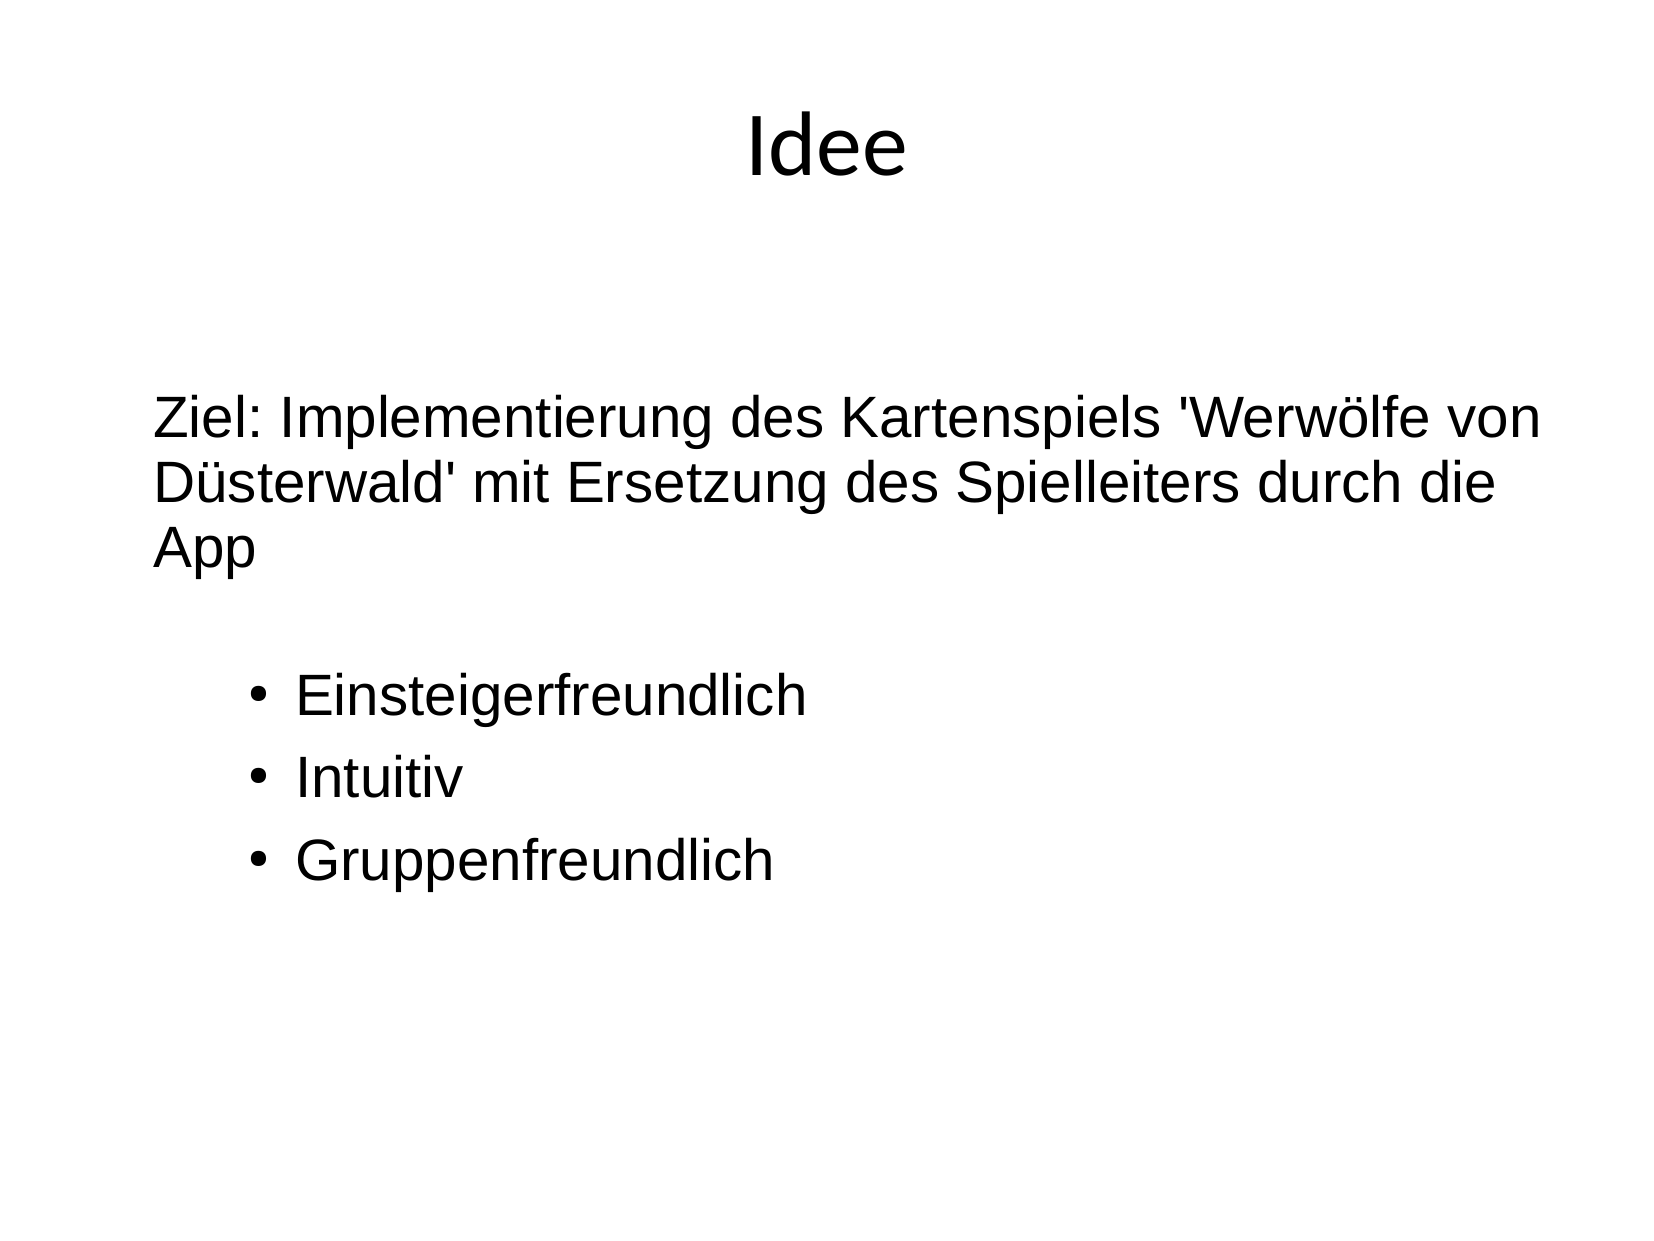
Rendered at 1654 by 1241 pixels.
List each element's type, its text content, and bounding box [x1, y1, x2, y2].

list Ziel: Implementierung des Kartenspiels 'Werwölfe von Düsterwald' mit Ersetzung des Spielleiters durch die App Einsteigerfreundlich Intuitiv Gruppenfreundlich [82, 290, 1571, 1109]
title Idee [82, 49, 1571, 257]
